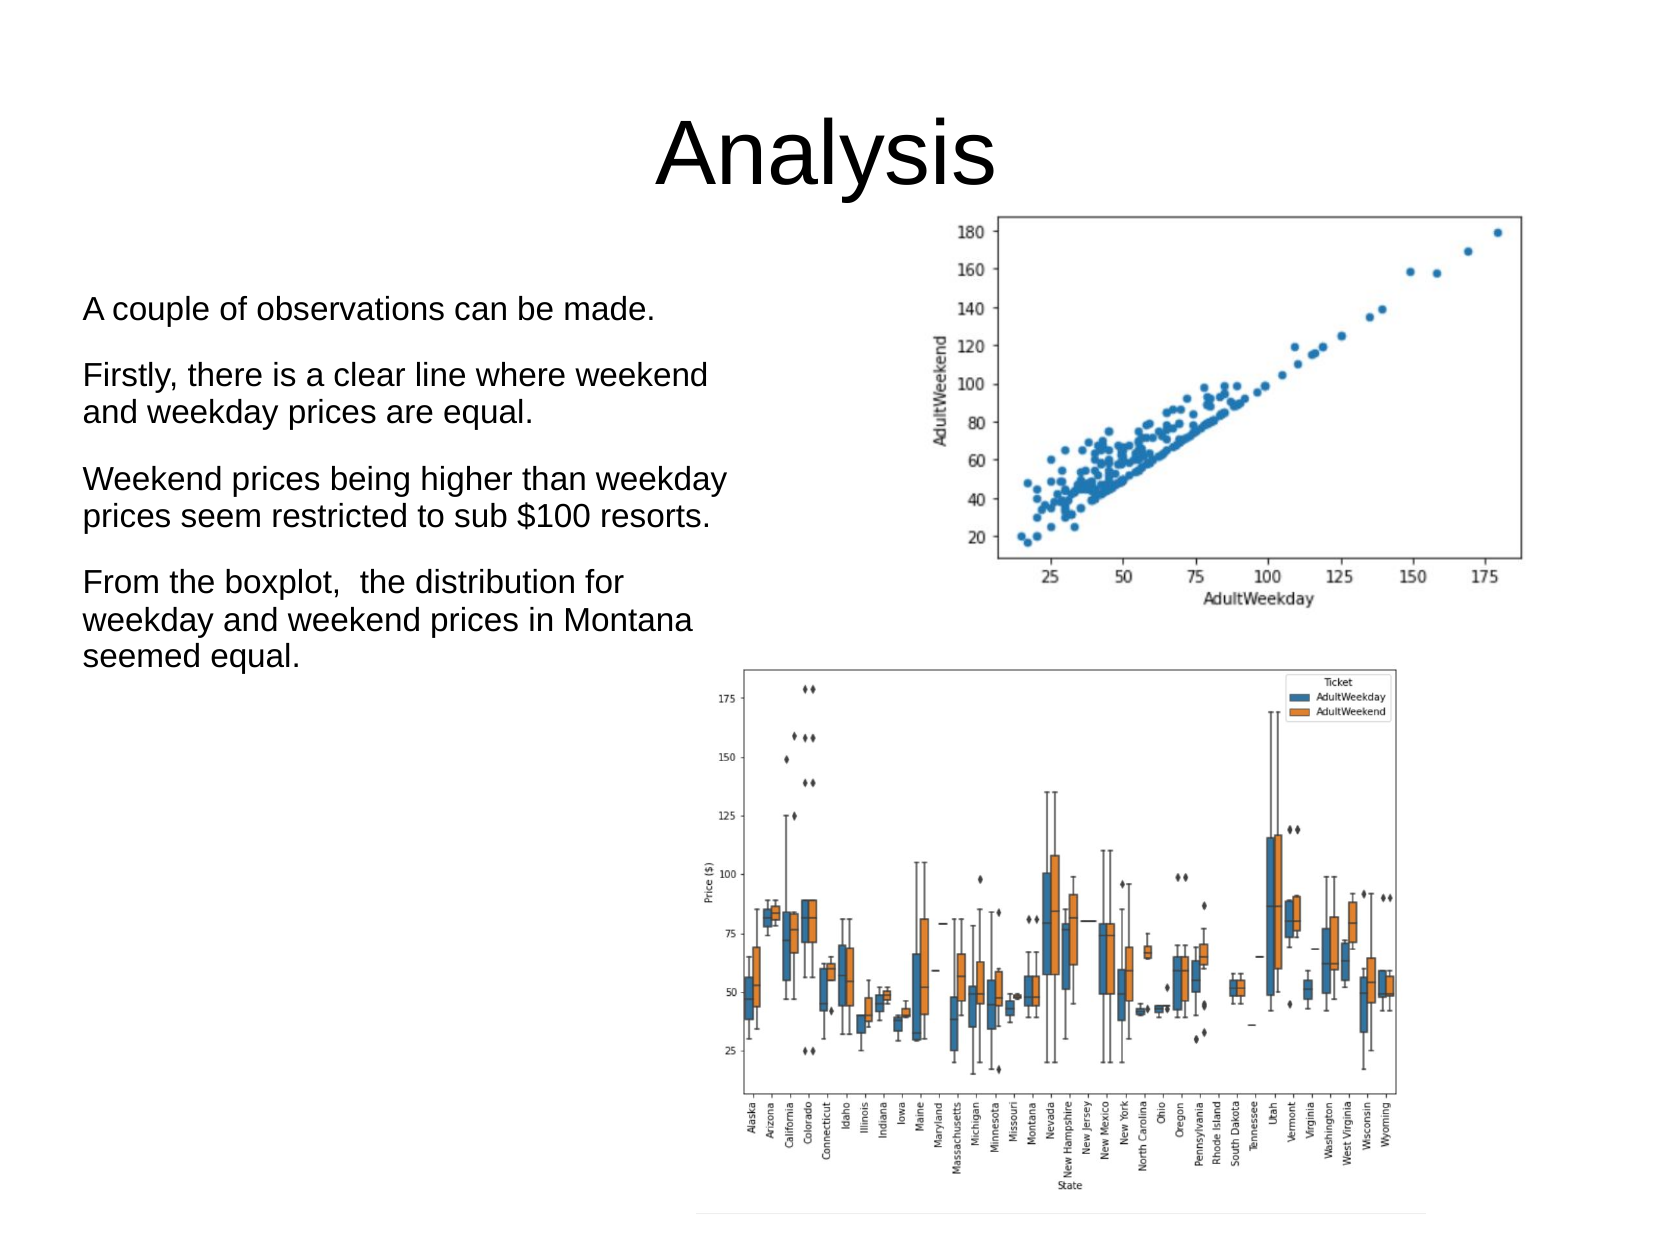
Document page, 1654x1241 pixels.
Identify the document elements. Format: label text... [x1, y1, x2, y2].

picture [696, 659, 1426, 1215]
list A couple of observations can be made. Firstly, there is a clear line where weekend and weekday prices are equal. Weekend prices being higher than weekday prices seem restricted to sub $100 resorts. From the boxplot, the distribution for weekday and weekend prices in Montana seemed equal. [82, 290, 736, 1010]
picture [900, 207, 1592, 616]
title Analysis [82, 49, 1571, 257]
